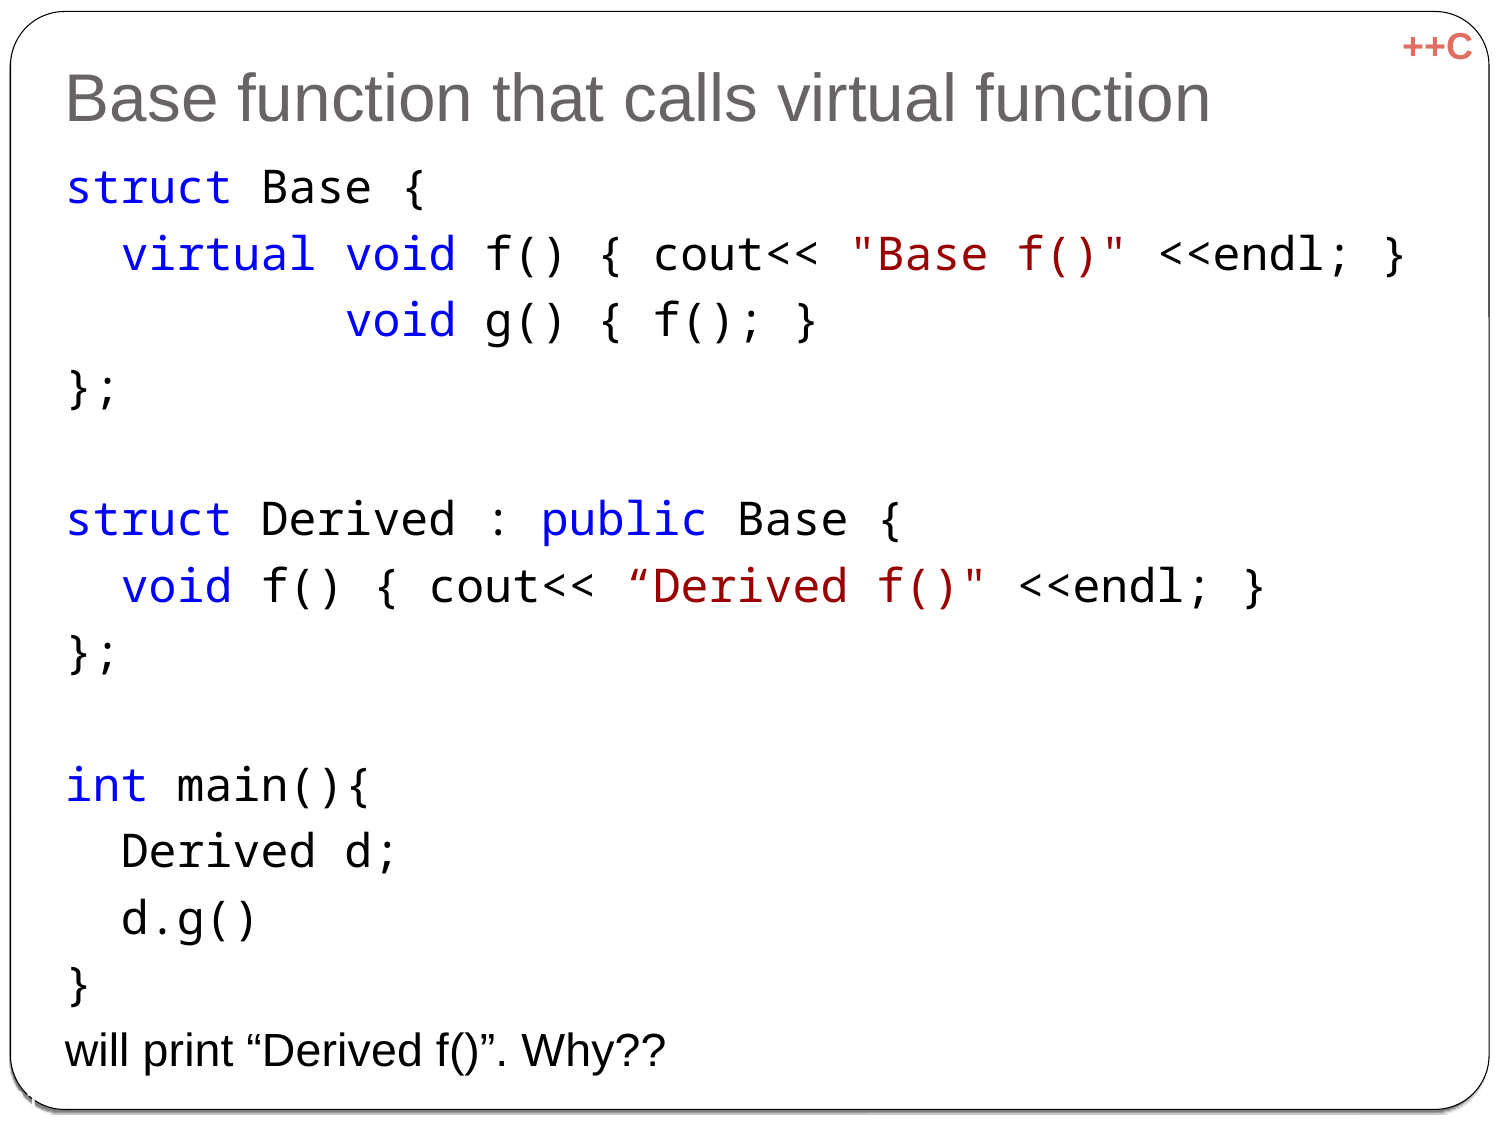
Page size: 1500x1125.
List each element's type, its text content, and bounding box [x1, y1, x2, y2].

title Base function that calls virtual function [50, 45, 1450, 149]
slide_number <number> [0, 1074, 50, 1125]
list struct Base { virtual void f() { cout<< "Base f()" <<endl; } void g() { f(); } }; struct Derived : public Base { void f() { cout<< “Derived f()" <<endl; } }; int main(){ Derived d; d.g() } will print “Derived f()”. Why?? [50, 149, 1488, 1088]
